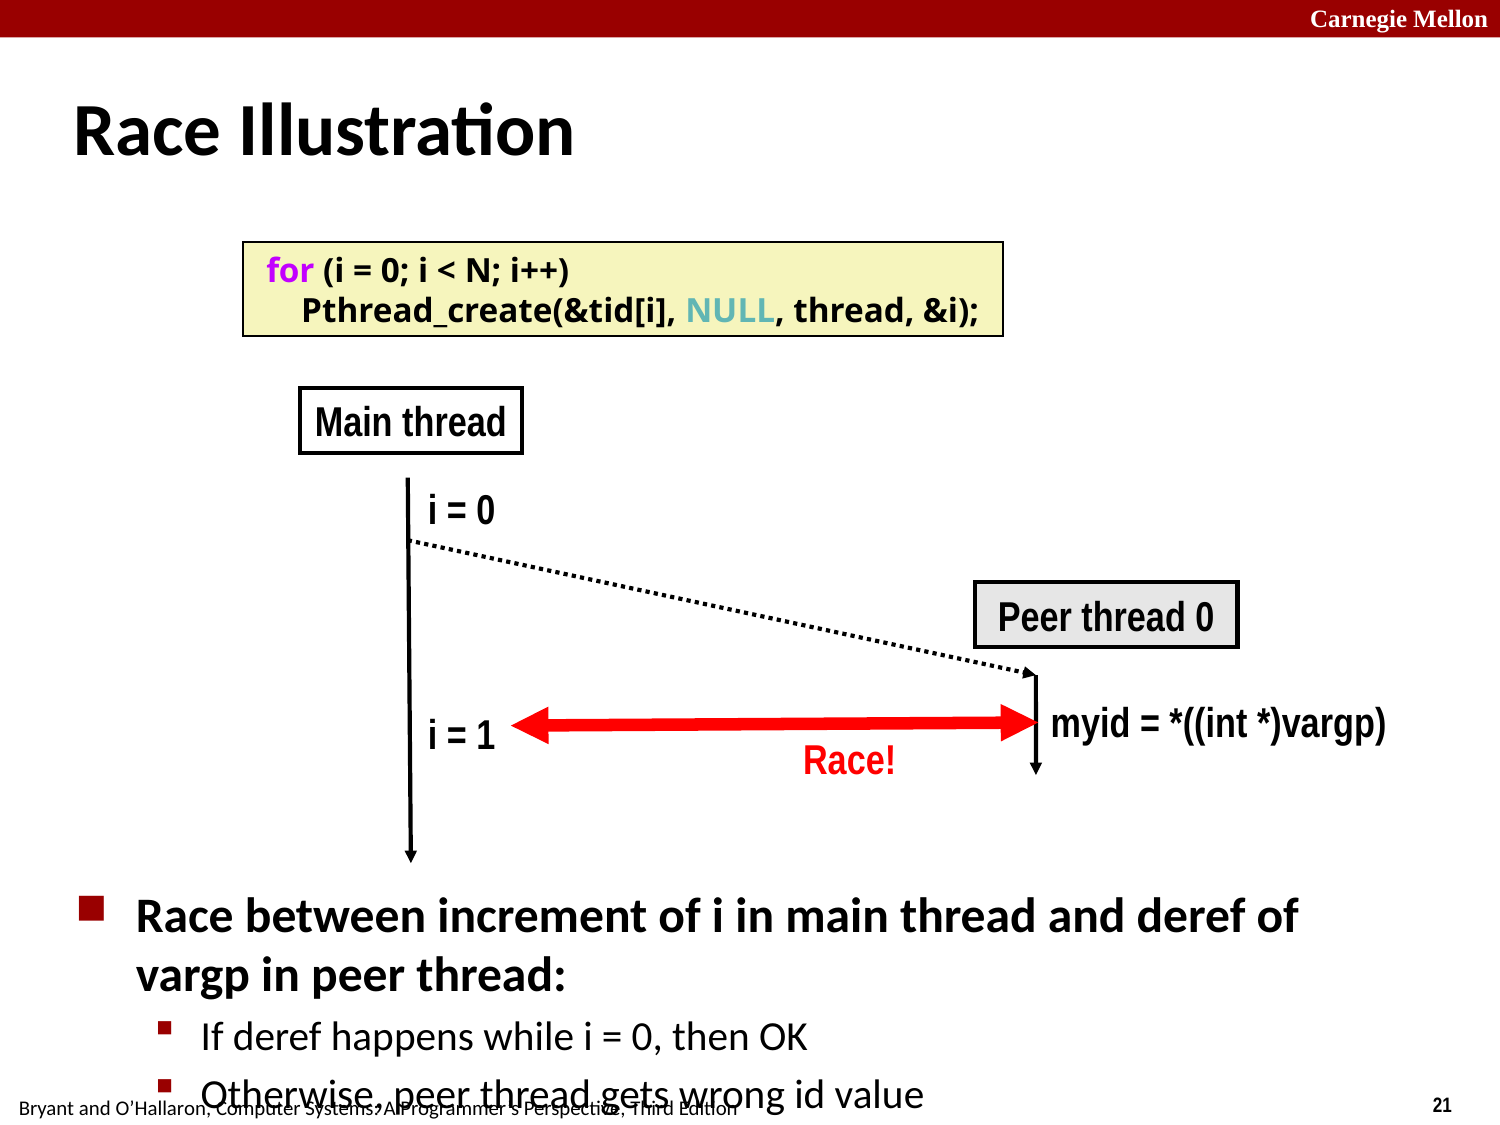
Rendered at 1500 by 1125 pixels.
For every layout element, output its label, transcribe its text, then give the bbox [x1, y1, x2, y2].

text_box for (i = 0; i < N; i++) Pthread_create(&tid[i], NULL, thread, &i); [242, 241, 1003, 337]
title Race Illustration [58, 62, 1438, 188]
text_box i = 0 [413, 475, 511, 541]
text_box Race! [788, 725, 912, 791]
text_box myid = *((int *)vargp) [1026, 688, 1402, 754]
text_box Main thread [299, 387, 522, 453]
text_box Peer thread 0 [975, 582, 1238, 648]
list Race between increment of i in main thread and deref of vargp in peer thread: If deref happens while i = 0, then OK Otherwise, peer thread gets wrong id value [65, 875, 1361, 1125]
text_box i = 1 [413, 700, 511, 766]
